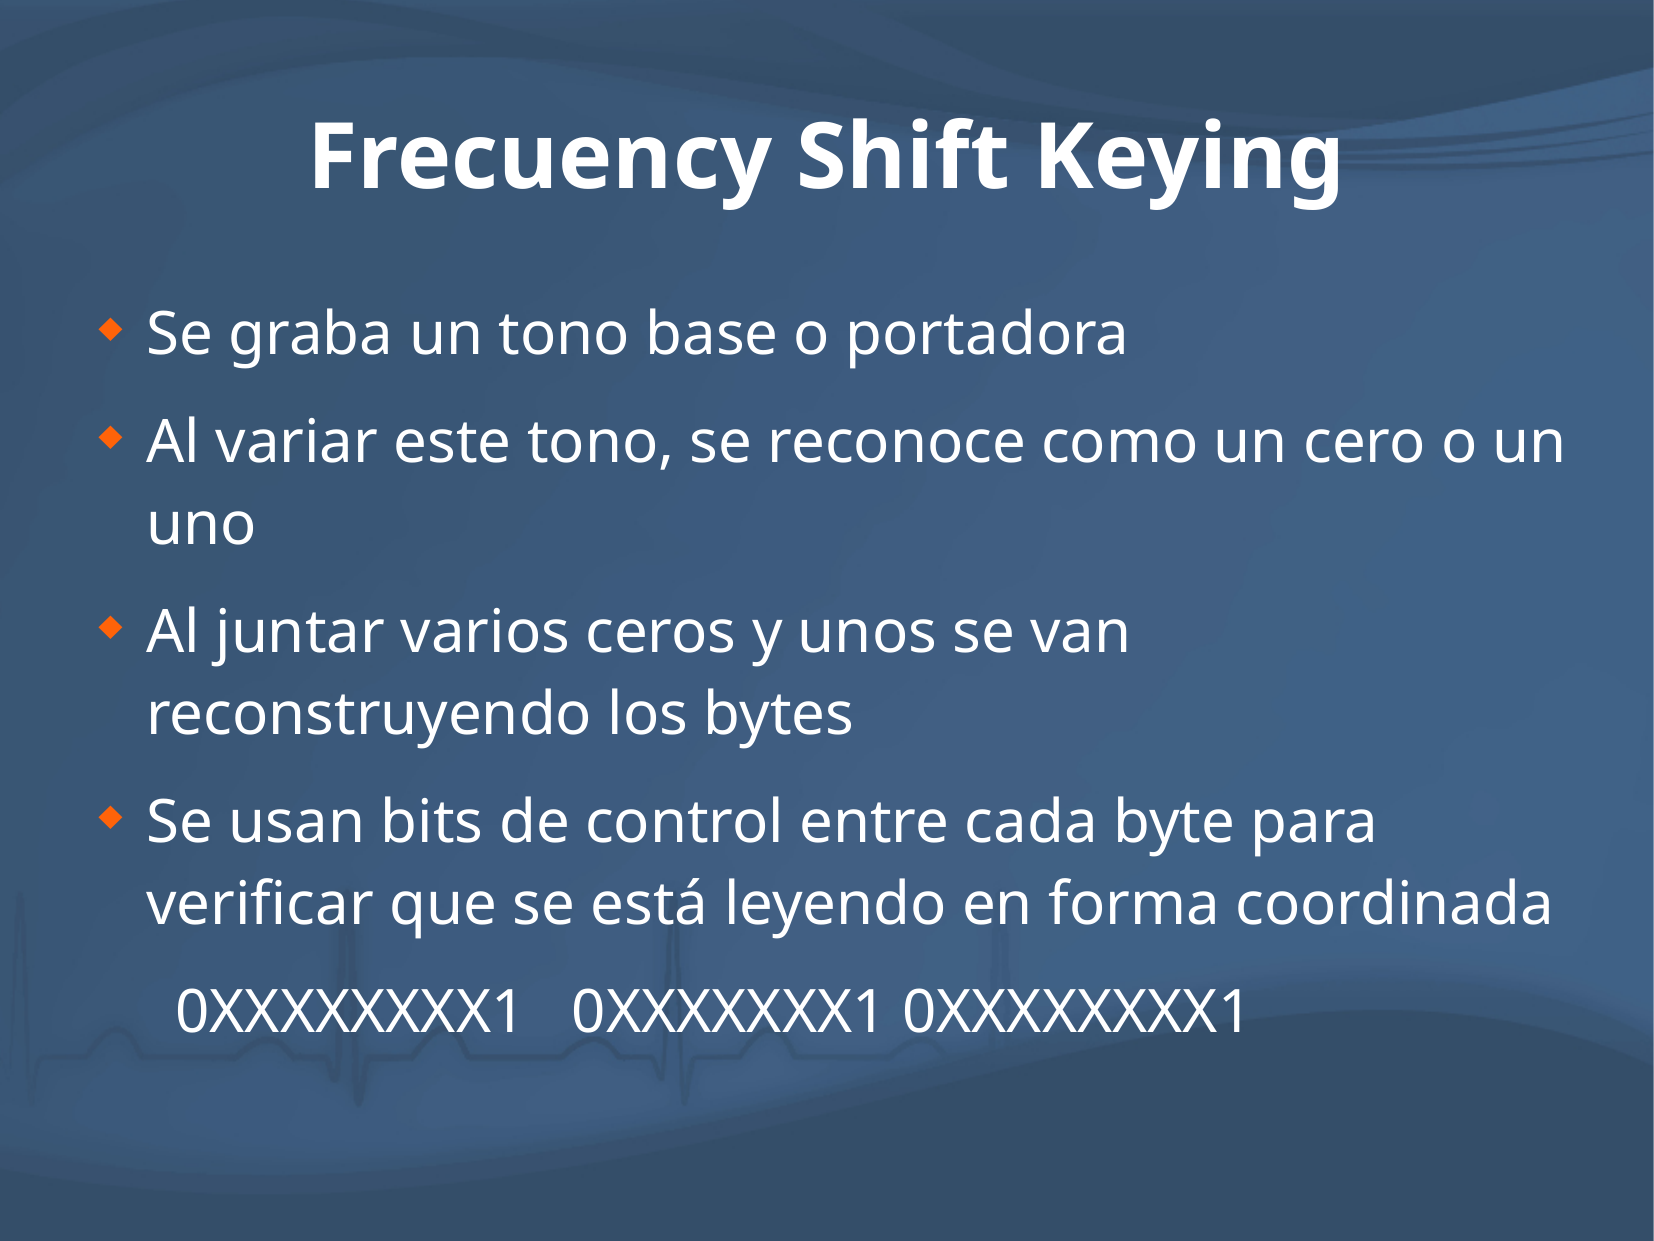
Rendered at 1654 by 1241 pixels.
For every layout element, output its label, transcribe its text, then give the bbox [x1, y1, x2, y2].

picture [0, 0, 1654, 1241]
list Se graba un tono base o portadora Al variar este tono, se reconoce como un cero o un uno Al juntar varios ceros y unos se van reconstruyendo los bytes Se usan bits de control entre cada byte para verificar que se está leyendo en forma coordinada 0XXXXXXXX1 0XXXXXXX1 0XXXXXXXX1 [82, 290, 1571, 1109]
title Frecuency Shift Keying [82, 56, 1571, 250]
